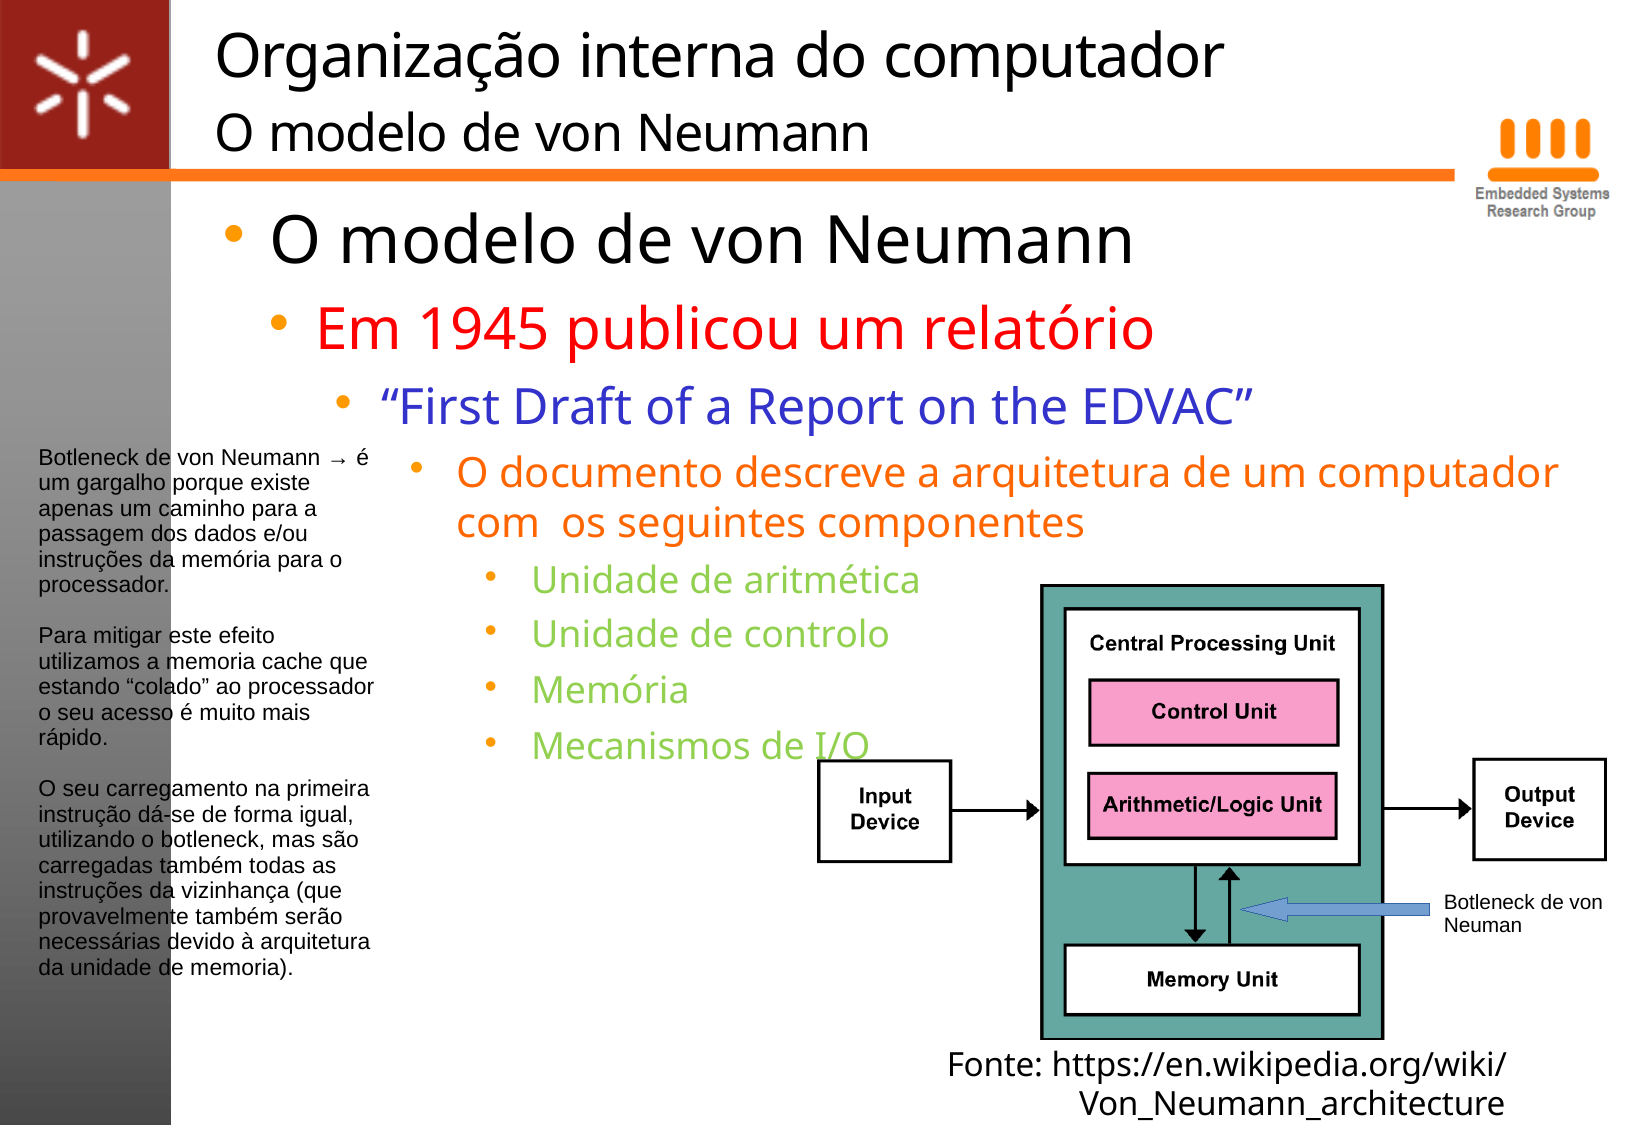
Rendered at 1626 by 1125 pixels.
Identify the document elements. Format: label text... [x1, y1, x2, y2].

text_box Botleneck de von Neumann → é um gargalho porque existe apenas um caminho para a passagem dos dados e/ou instruções da memória para o processador. Para mitigar este efeito utilizamos a memoria cache que estando “colado” ao processador o seu acesso é muito mais rápido. O seu carregamento na primeira instrução dá-se de forma igual, utilizando o botleneck, mas são carregadas também todas as instruções da vizinhança (que provavelmente também serão necessárias devido à arquitetura da unidade de memoria). [23, 437, 390, 988]
picture [0, 182, 171, 1125]
text_box Botleneck de von Neuman [1429, 883, 1625, 945]
text_box O modelo de von Neumann Em 1945 publicou um relatório “First Draft of a Report on the EDVAC” O documento descreve a arquitetura de um computador com os seguintes componentes Unidade de aritmética Unidade de controlo Memória Mecanismos de I/O [220, 179, 1583, 768]
picture [0, 0, 171, 169]
picture [817, 583, 1607, 1040]
text_box [1240, 897, 1429, 922]
text_box Fonte: https://en.wikipedia.org/wiki/ Von_Neumann_architecture [944, 1039, 1625, 1123]
picture [1475, 118, 1610, 220]
title Organização interna do computador O modelo de von Neumann [212, 16, 1382, 234]
